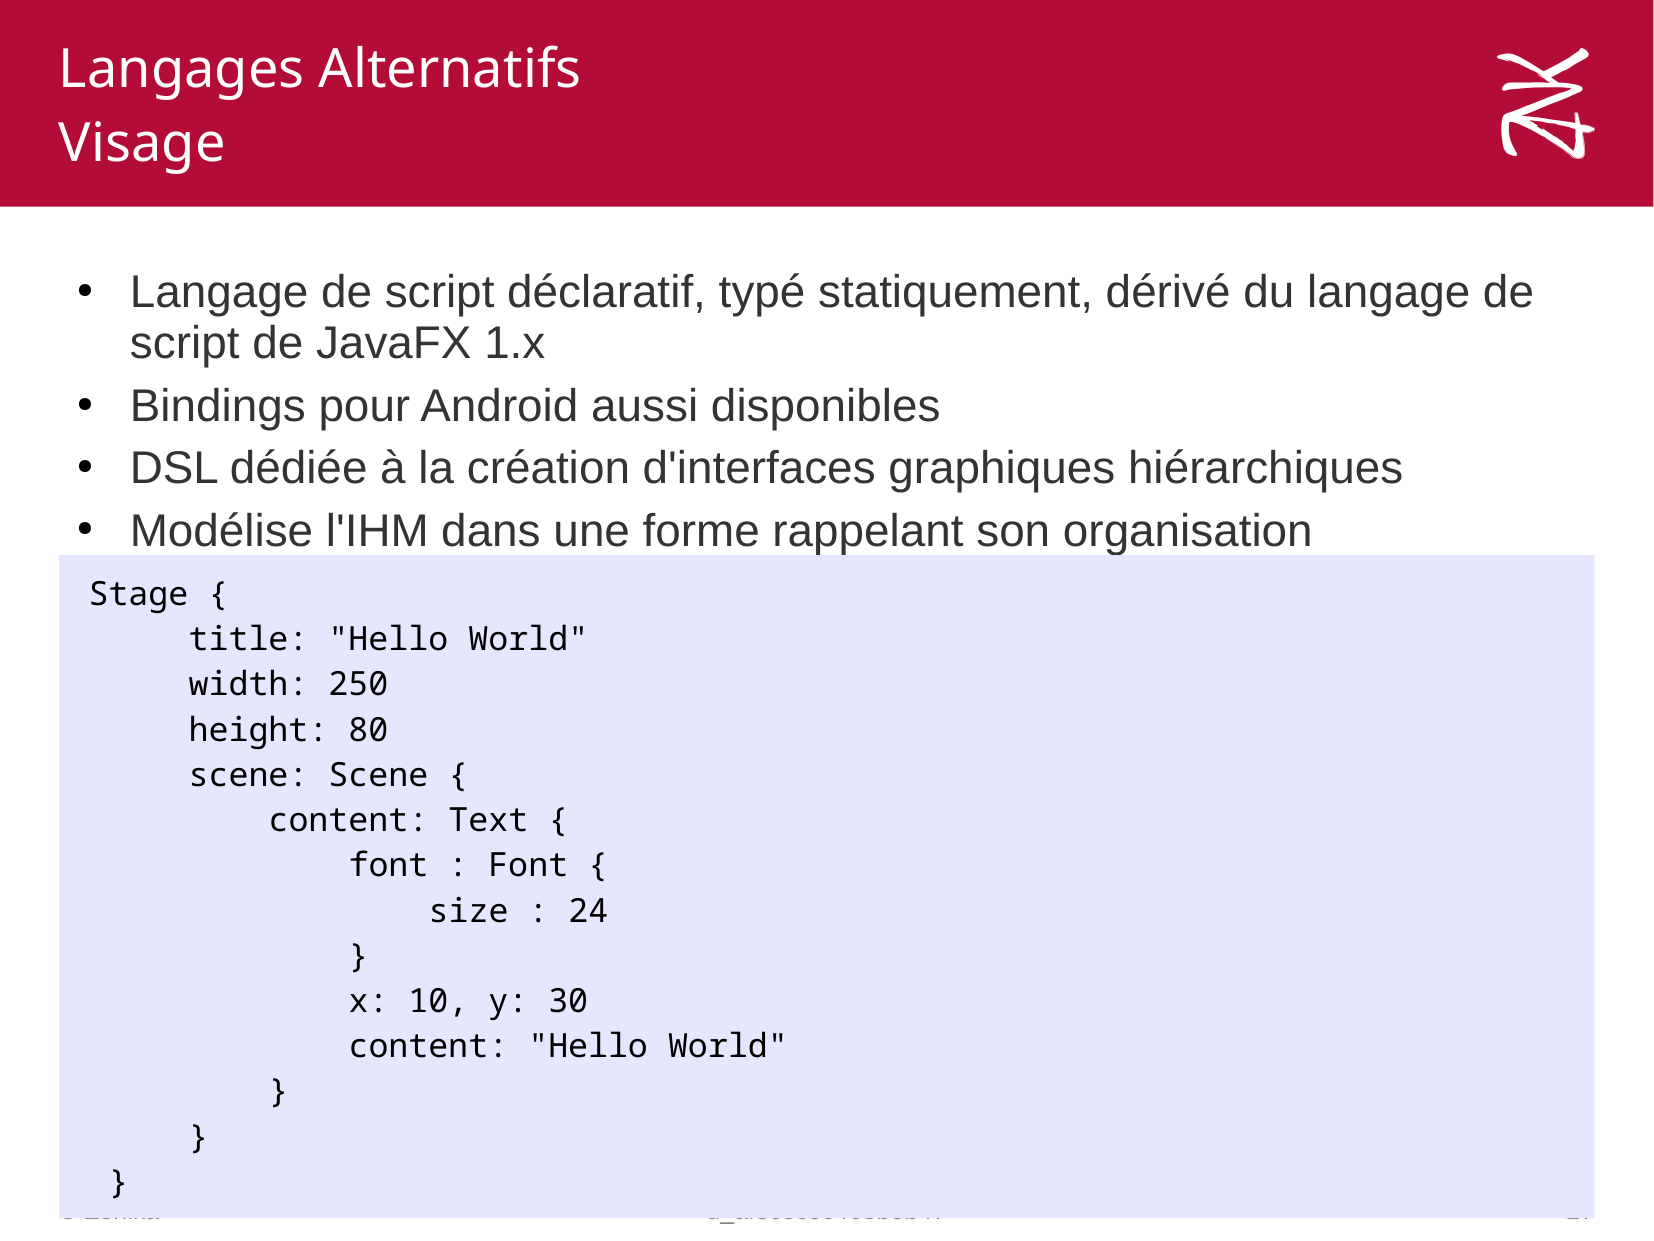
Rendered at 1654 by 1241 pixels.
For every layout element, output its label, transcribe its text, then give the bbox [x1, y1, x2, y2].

text_box Stage { title: "Hello World" width: 250 height: 80 scene: Scene { content: Text { font : Font { size : 24 } x: 10, y: 30 content: "Hello World" } } } [59, 555, 1595, 1054]
list Langage de script déclaratif, typé statiquement, dérivé du langage de script de JavaFX 1.x Bindings pour Android aussi disponibles DSL dédiée à la création d'interfaces graphiques hiérarchiques Modélise l'IHM dans une forme rappelant son organisation http://visage-lang.org/ [59, 265, 1595, 555]
title Langages Alternatifs Visage [59, 29, 1595, 178]
